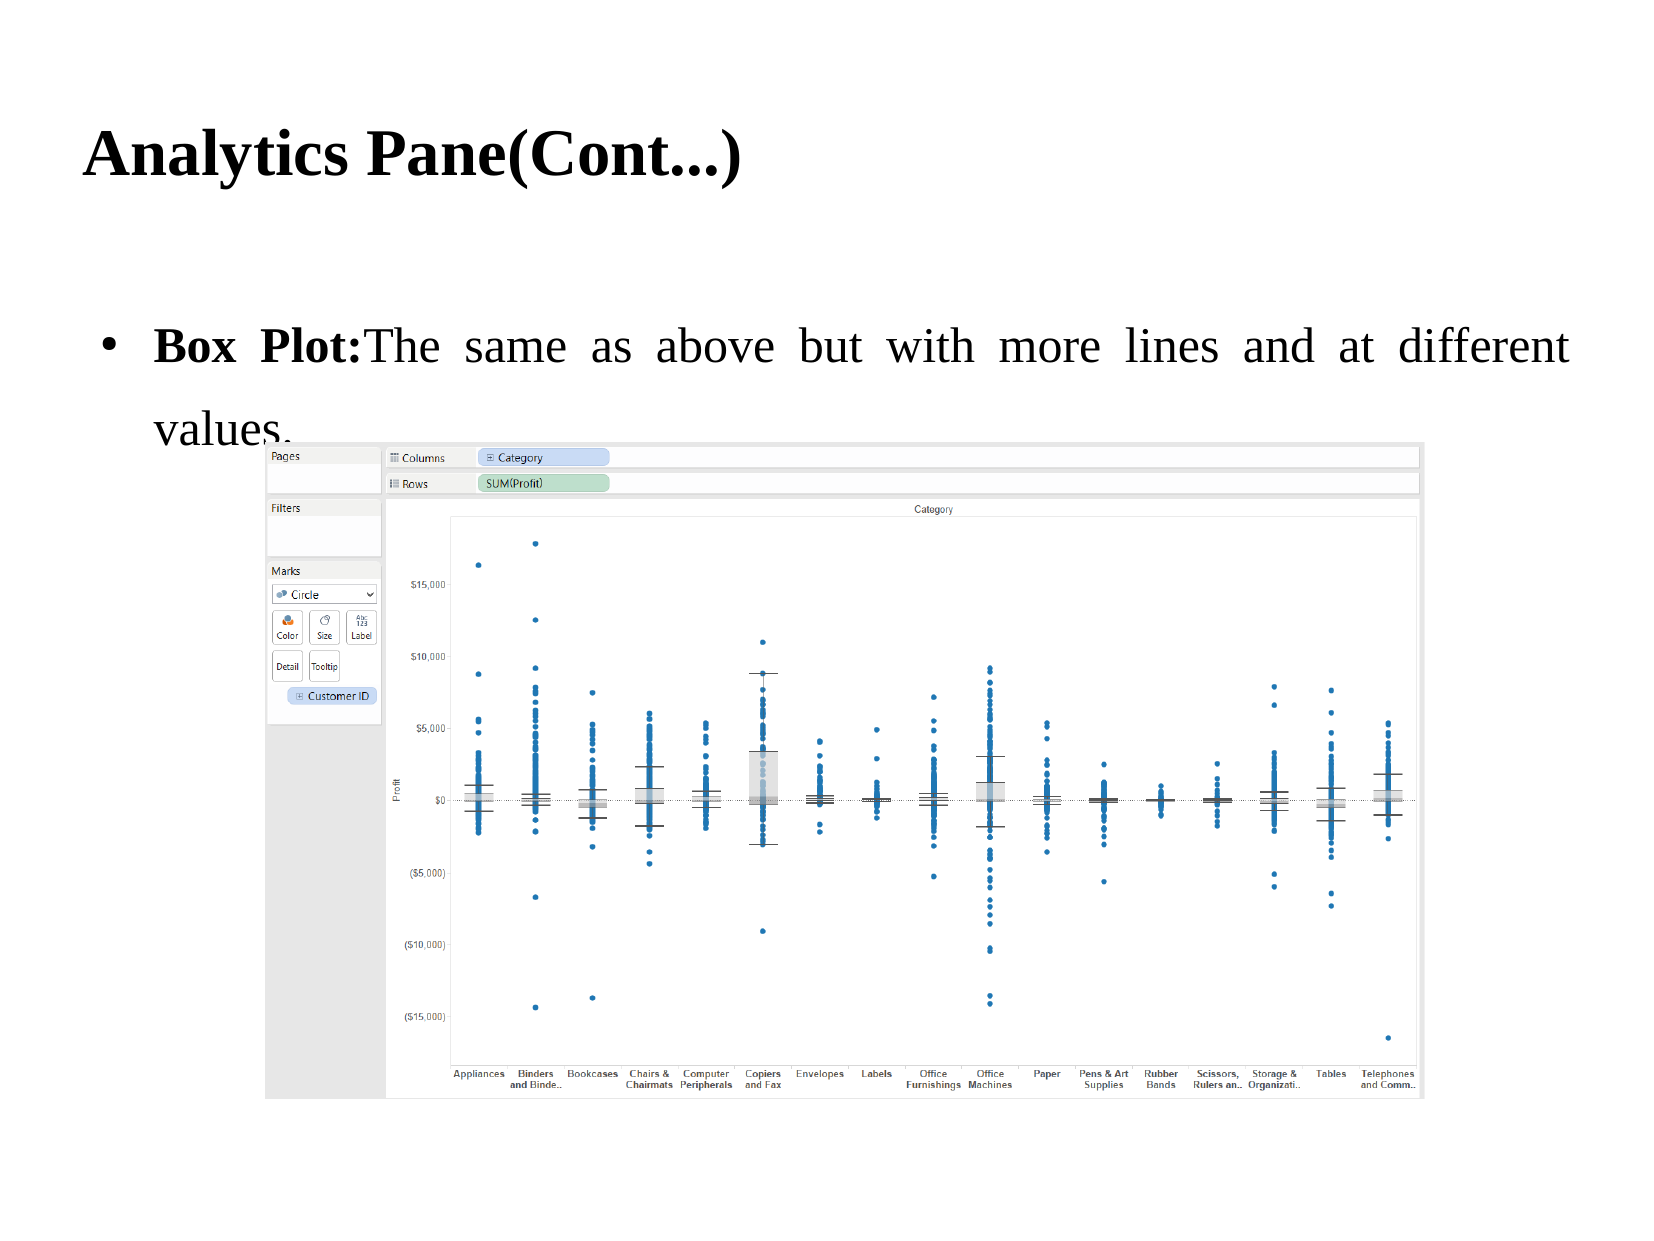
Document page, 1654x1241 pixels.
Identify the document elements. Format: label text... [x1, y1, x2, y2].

list Box Plot:The same as above but with more lines and at different values. [82, 290, 1571, 1010]
title Analytics Pane(Cont...) [82, 49, 1571, 257]
picture [265, 442, 1425, 1099]
